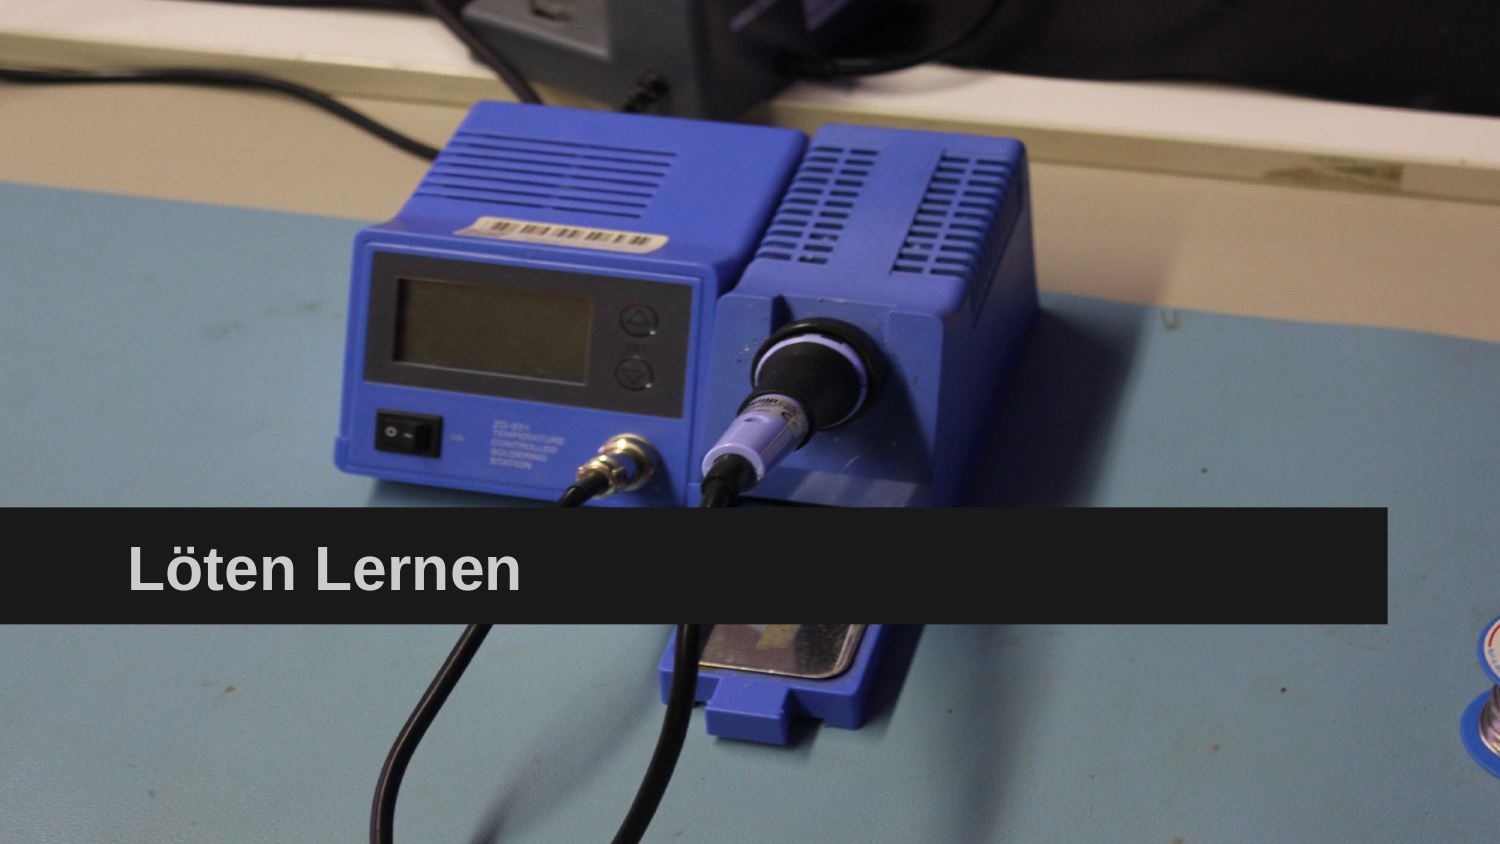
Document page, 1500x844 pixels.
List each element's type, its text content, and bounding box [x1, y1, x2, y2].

picture [0, 0, 1500, 844]
subtitle Löten Lernen [112, 507, 1388, 625]
